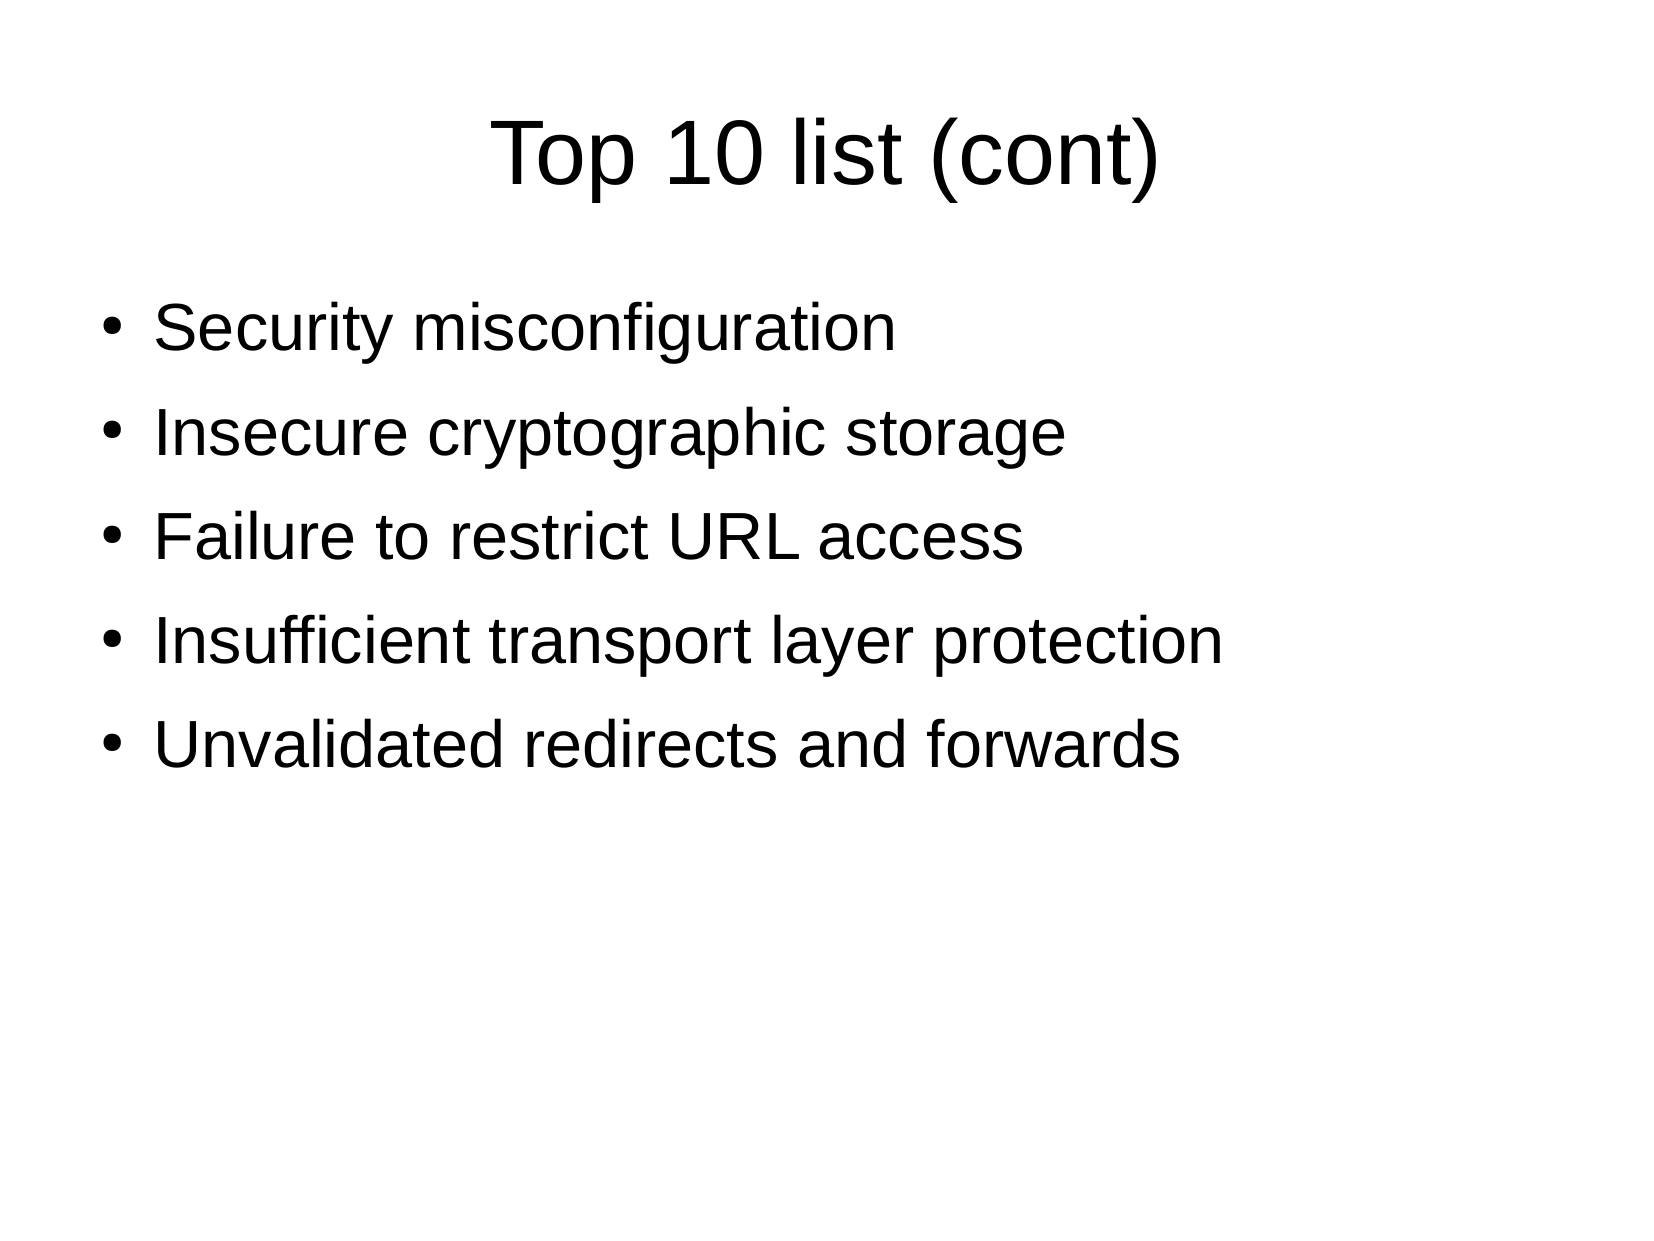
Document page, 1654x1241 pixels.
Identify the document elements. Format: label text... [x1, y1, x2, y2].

list Security misconfiguration Insecure cryptographic storage Failure to restrict URL access Insufficient transport layer protection Unvalidated redirects and forwards [82, 290, 1538, 1010]
title Top 10 list (cont) [82, 49, 1571, 257]
